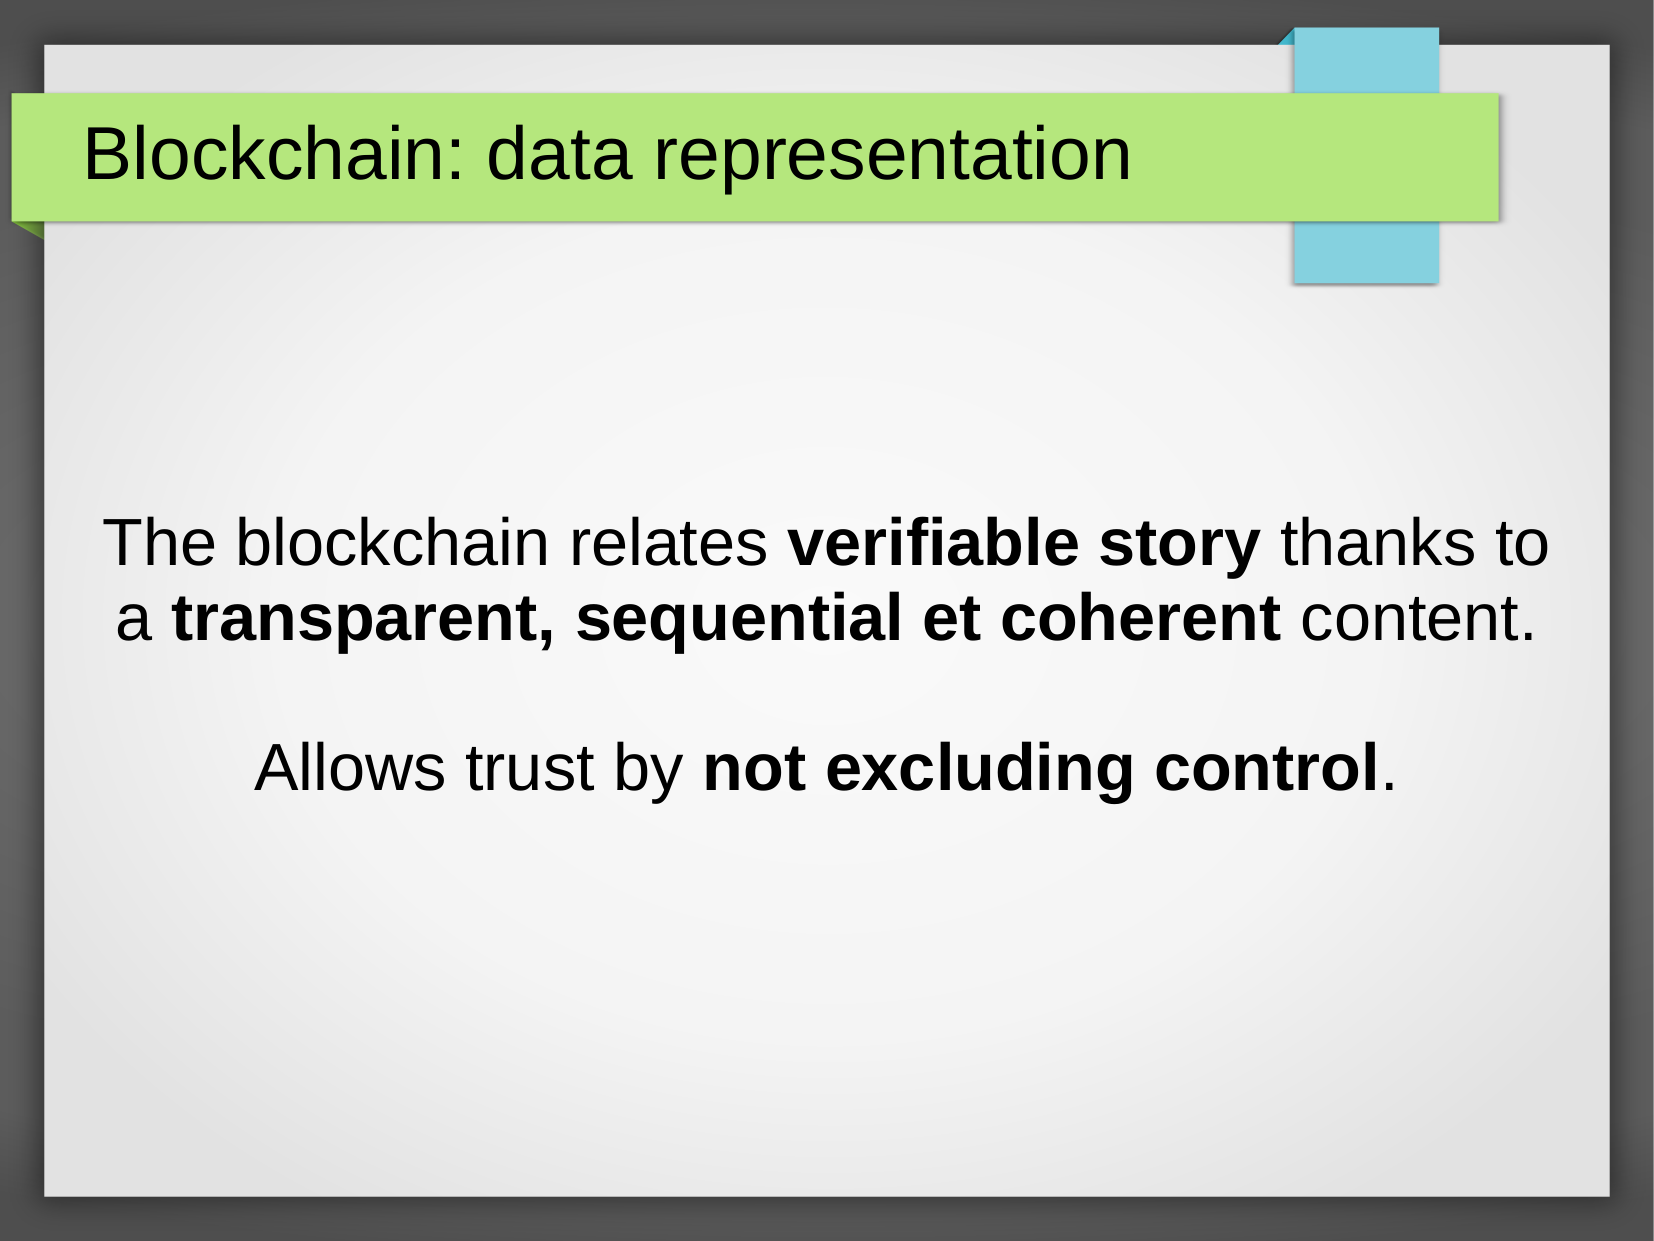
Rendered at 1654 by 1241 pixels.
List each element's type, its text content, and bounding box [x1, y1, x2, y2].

title Blockchain: data representation [82, 94, 1512, 213]
picture [0, 0, 1654, 1241]
subtitle The blockchain relates verifiable story thanks to a transparent, sequential et coherent content. Allows trust by not excluding control. [82, 295, 1571, 1015]
